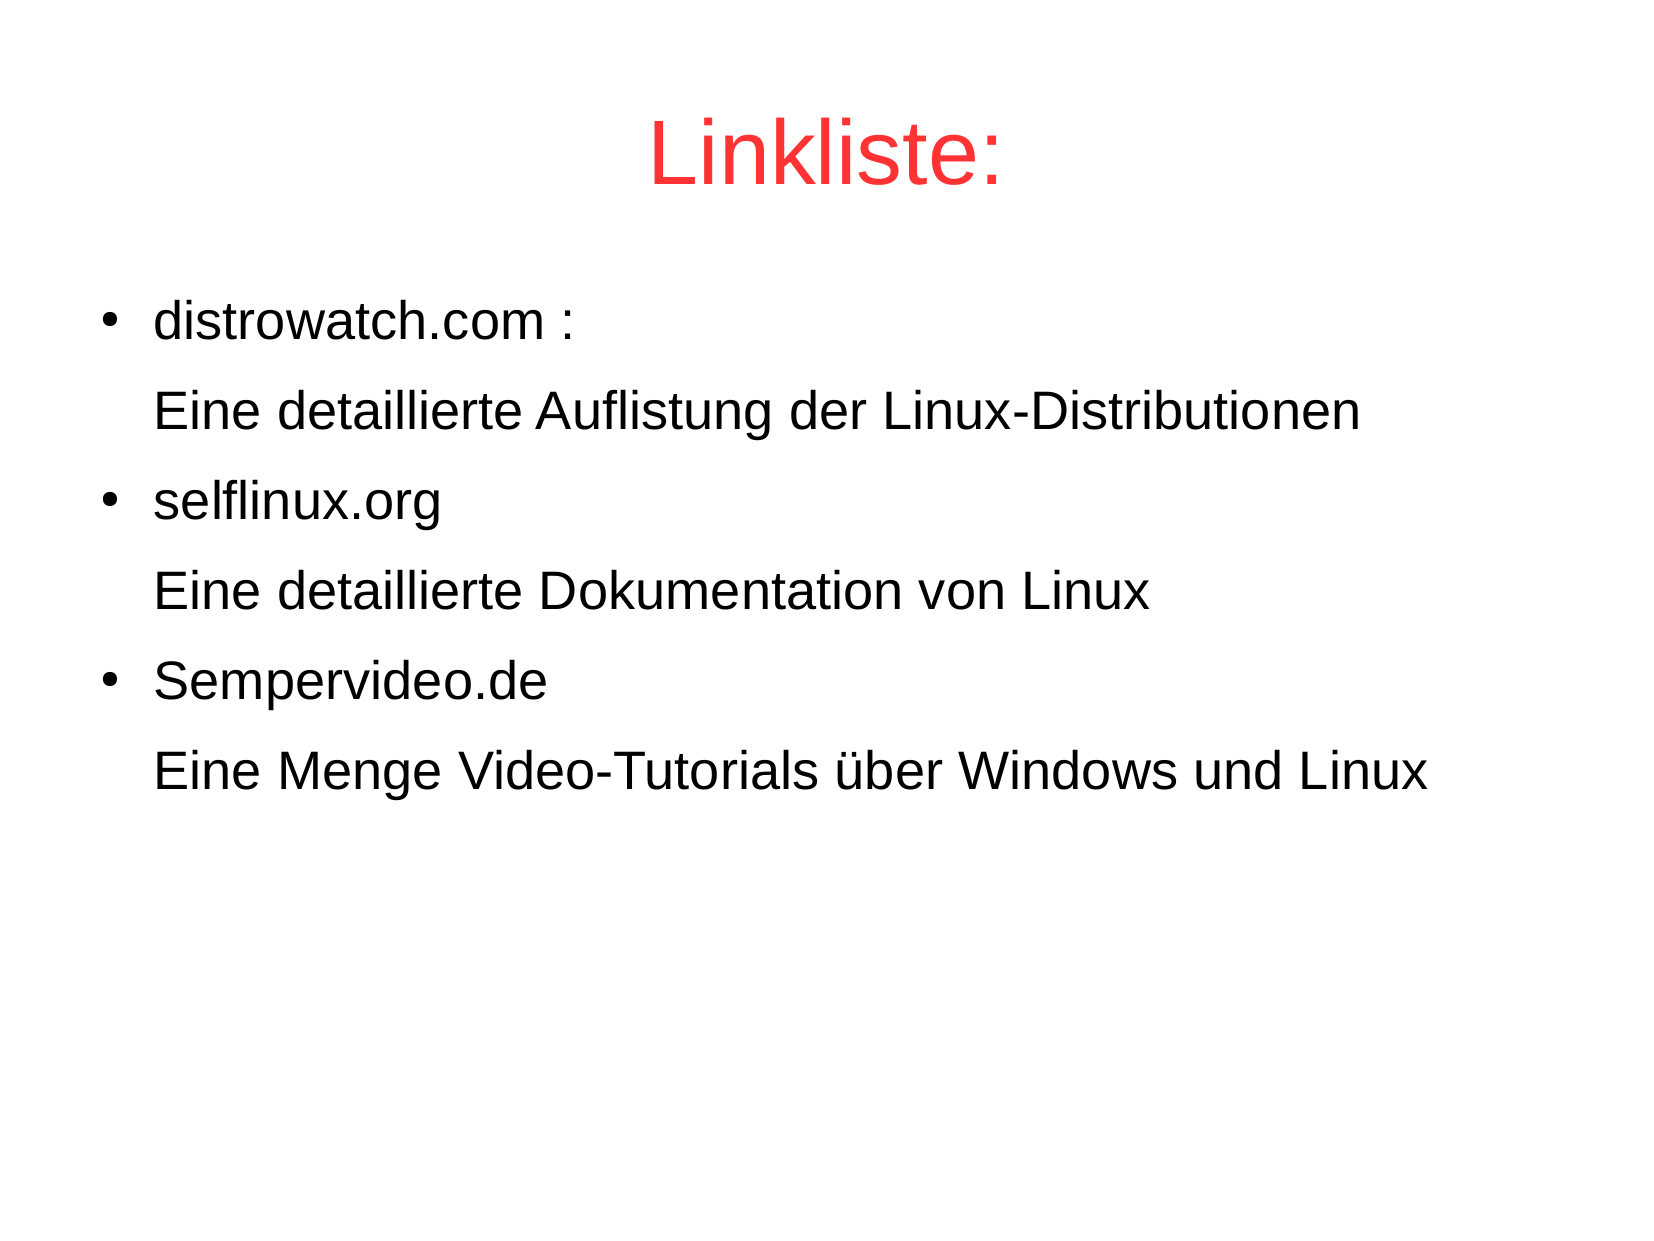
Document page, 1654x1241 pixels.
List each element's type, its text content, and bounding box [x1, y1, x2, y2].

list distrowatch.com : Eine detaillierte Auflistung der Linux-Distributionen selflinux.org Eine detaillierte Dokumentation von Linux Sempervideo.de Eine Menge Video-Tutorials über Windows und Linux [82, 290, 1571, 1109]
title Linkliste: [82, 49, 1571, 257]
